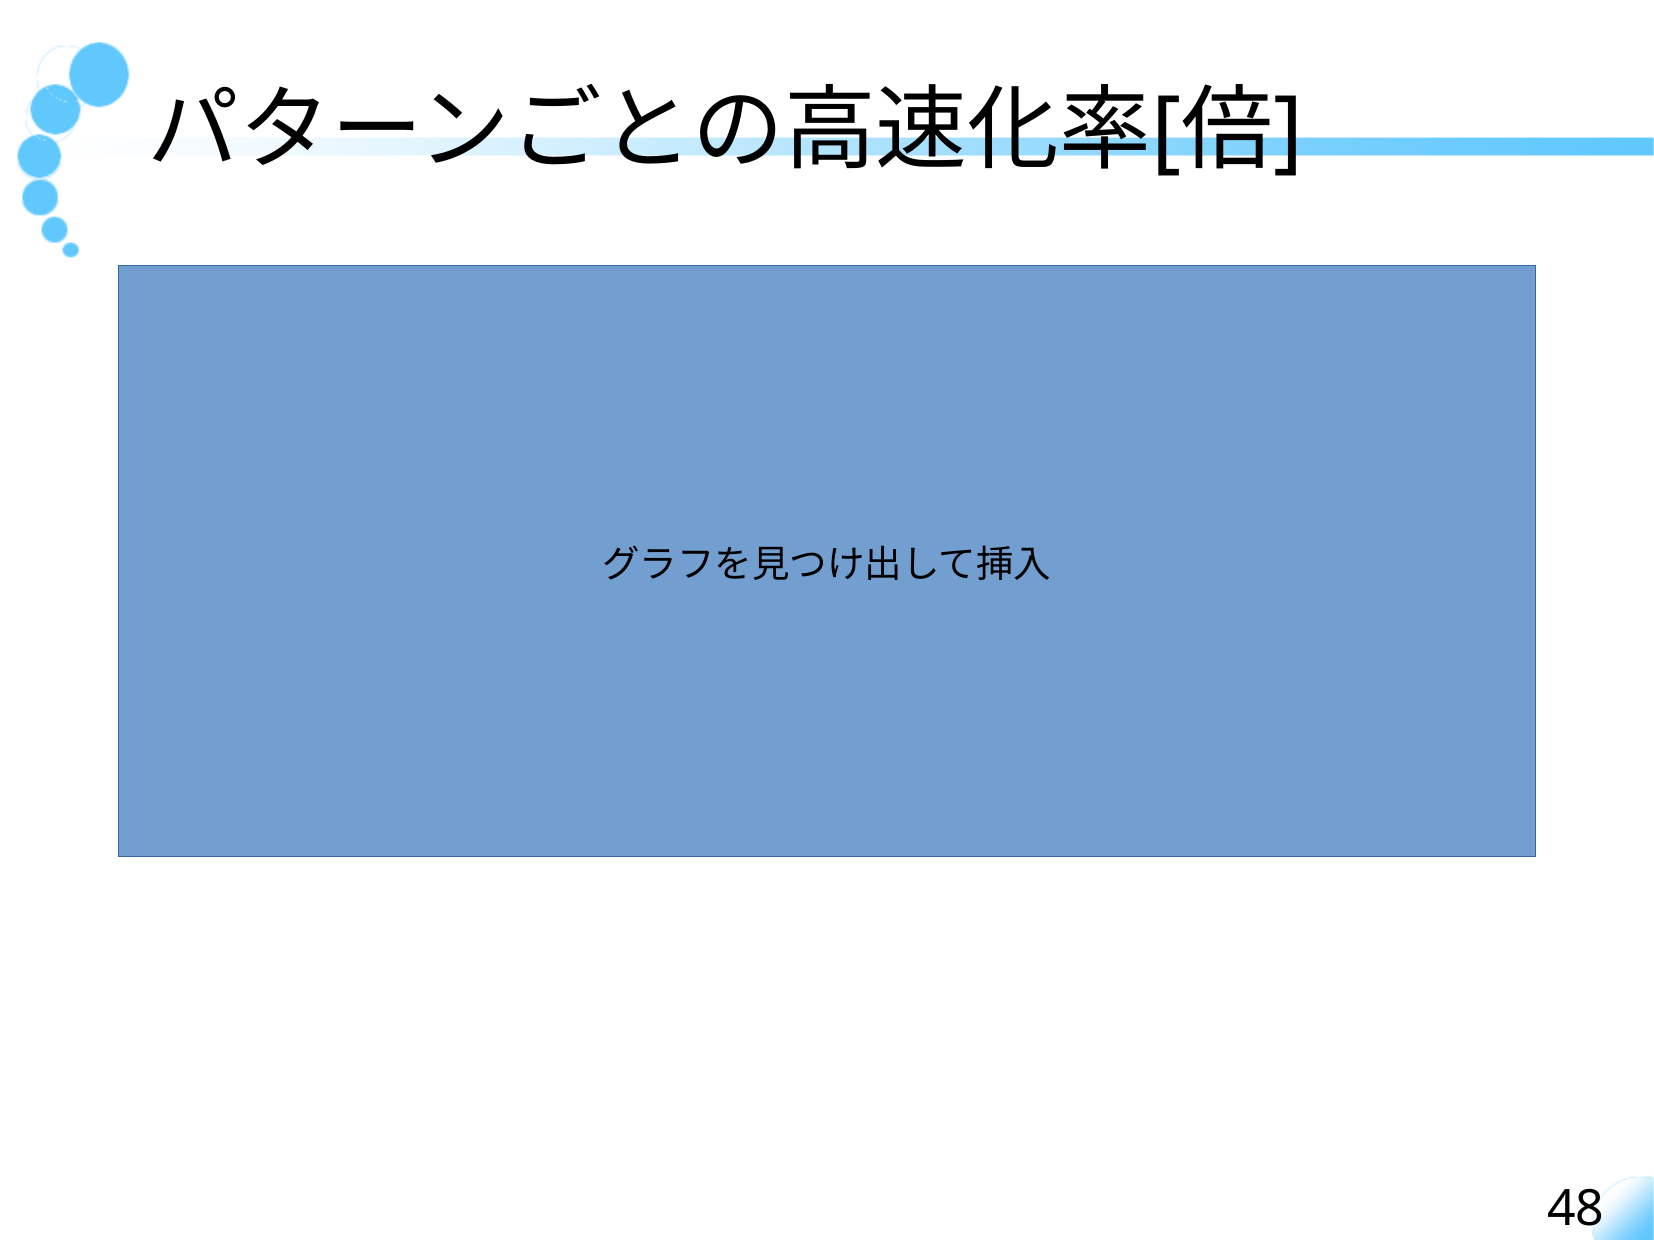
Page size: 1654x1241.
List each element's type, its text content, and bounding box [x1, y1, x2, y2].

title パターンごとの高速化率[倍] [147, 55, 1636, 266]
picture [0, 0, 1654, 1240]
text_box グラフを見つけ出して挿入 [118, 265, 1536, 857]
